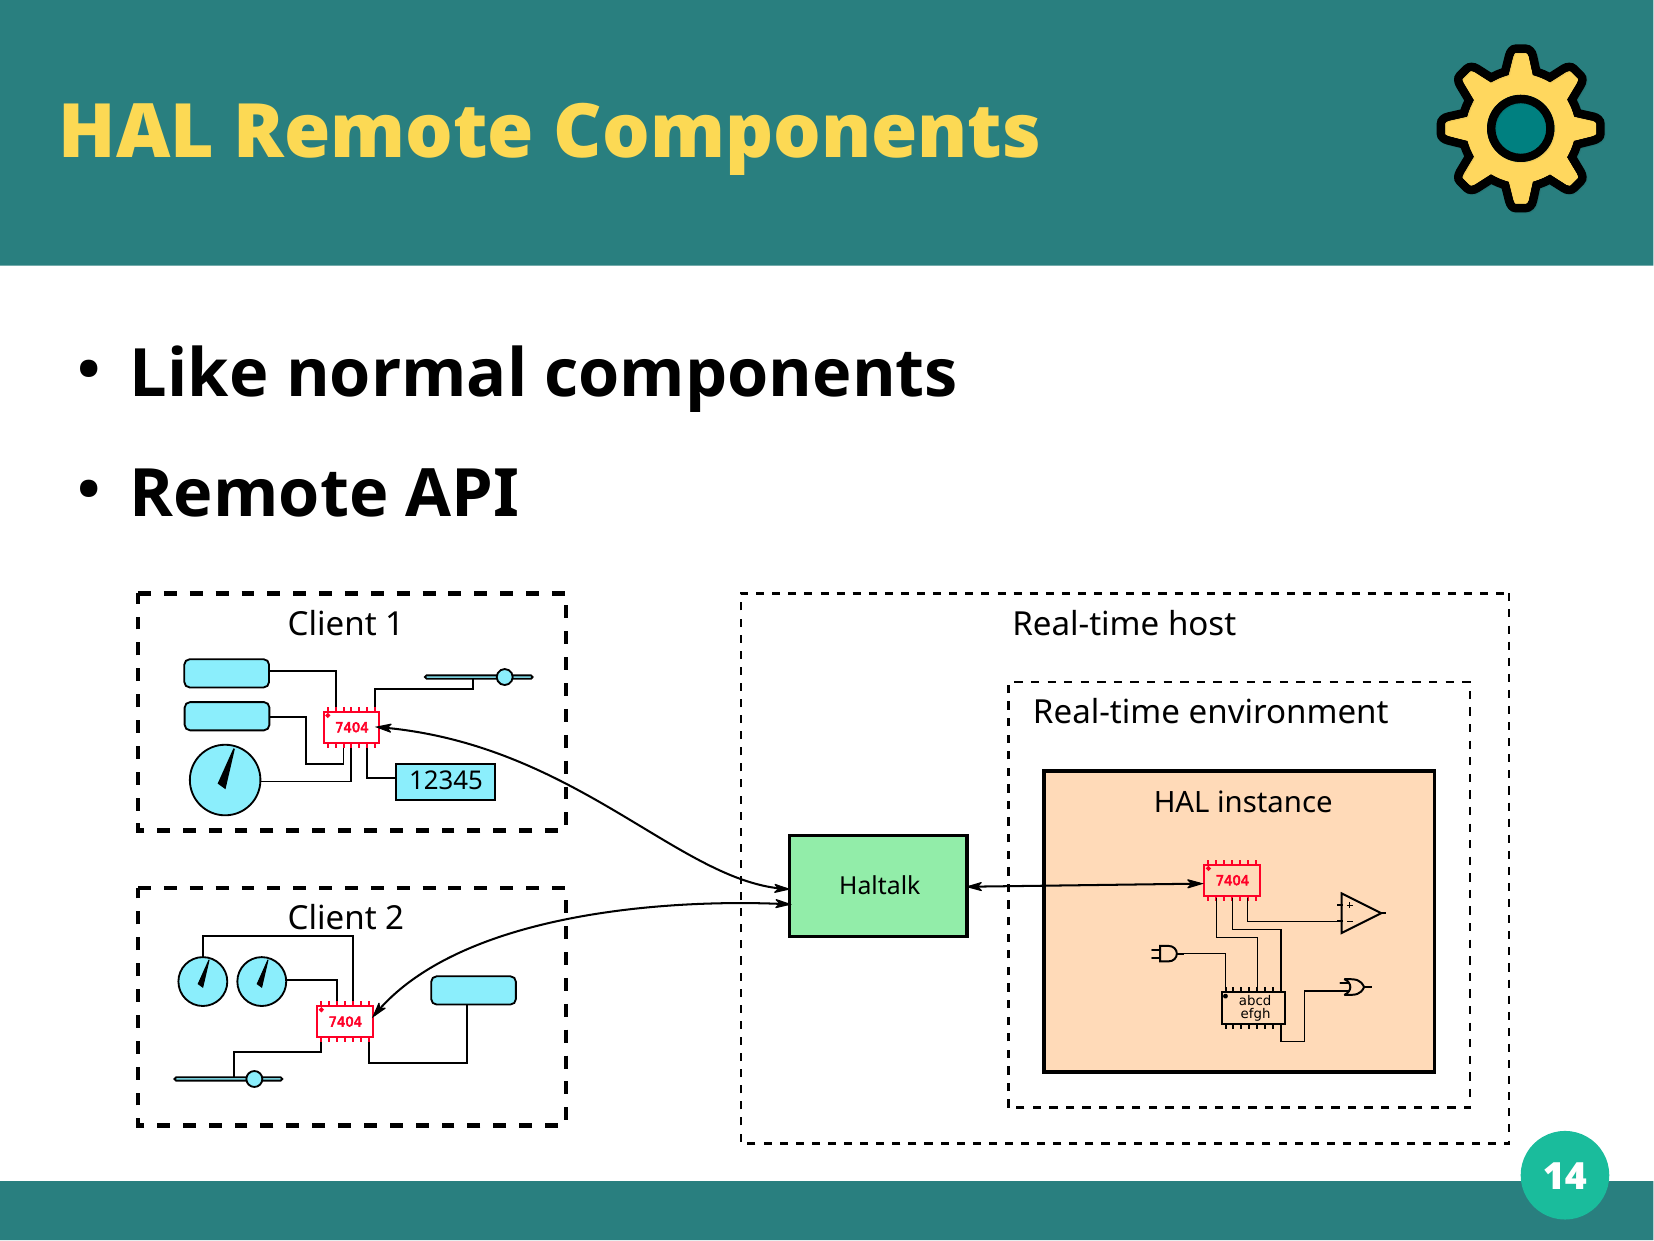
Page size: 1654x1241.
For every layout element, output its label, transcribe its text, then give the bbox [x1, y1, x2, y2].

title HAL Remote Components [59, 49, 1595, 207]
list Like normal components Remote API [1583, 324, 1595, 1152]
list Like normal components Remote API [59, 324, 106, 1152]
picture [106, 303, 1583, 1241]
